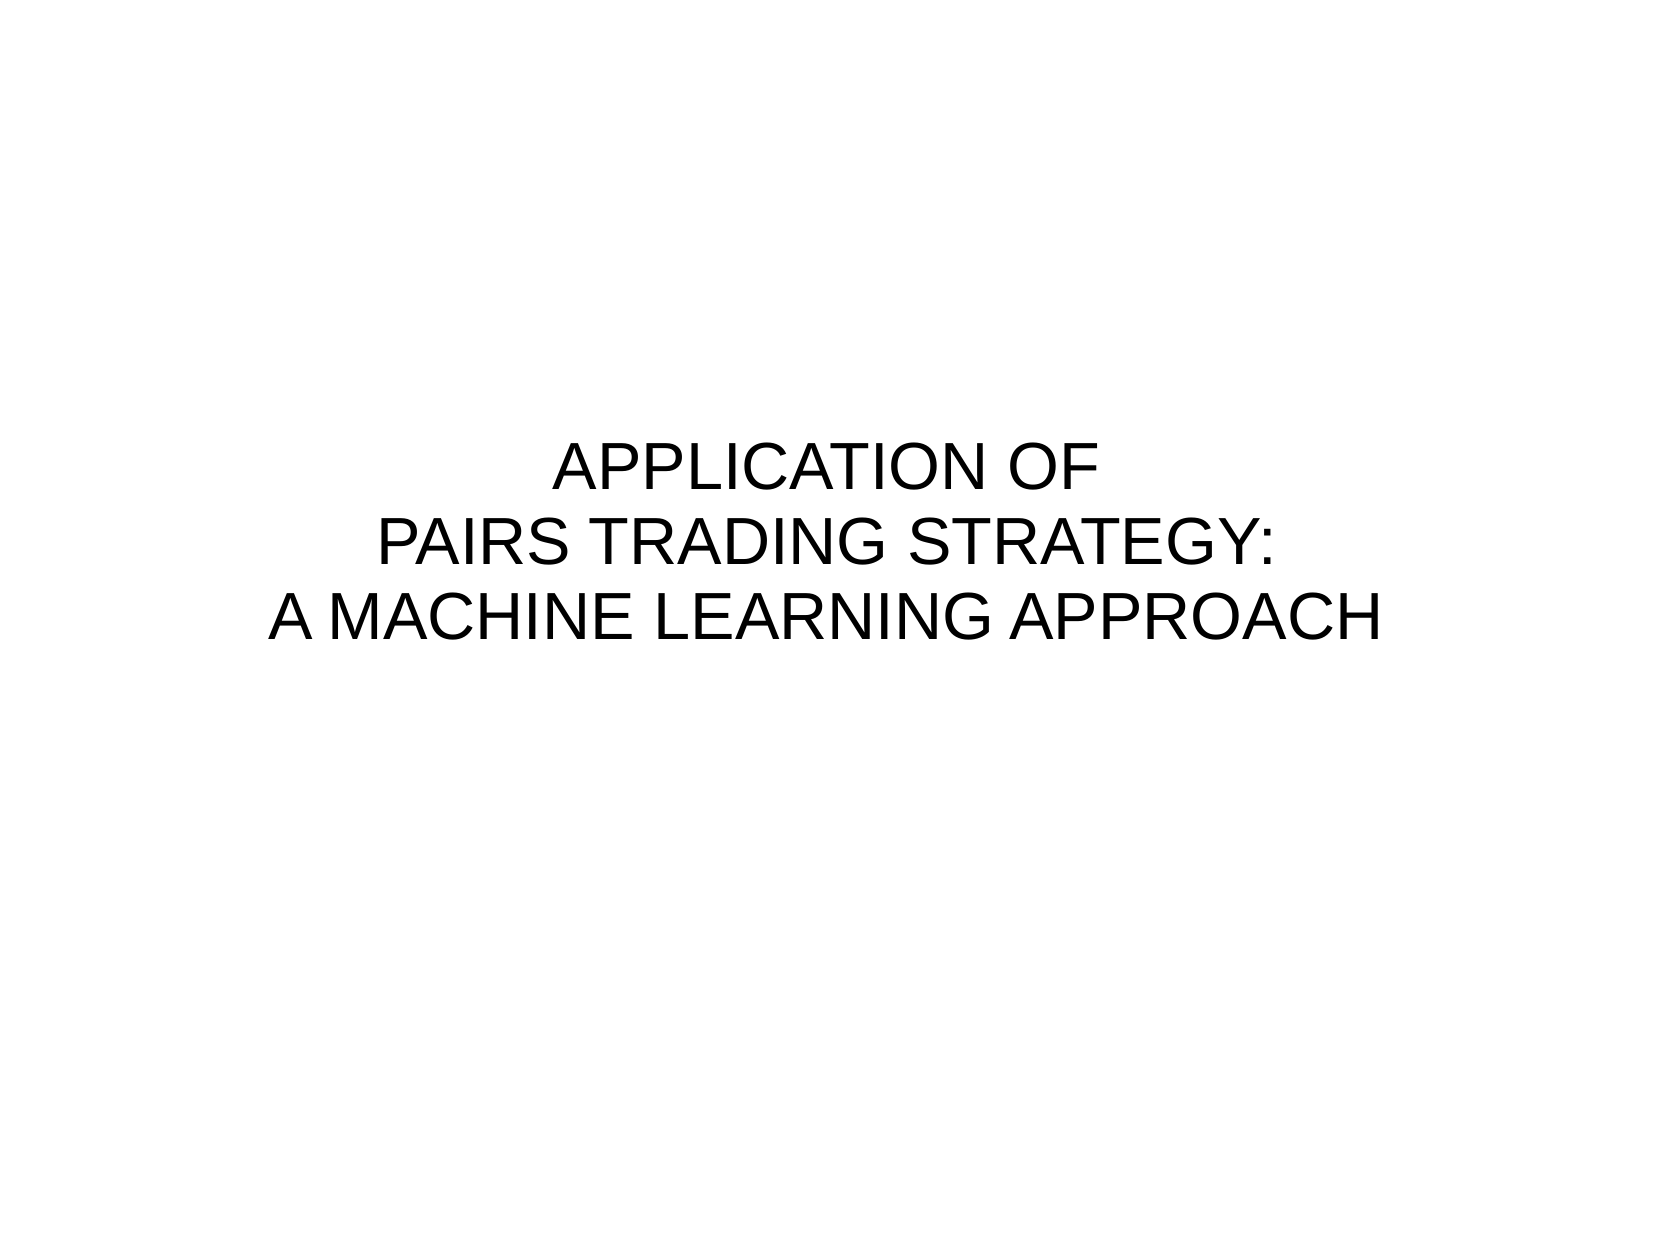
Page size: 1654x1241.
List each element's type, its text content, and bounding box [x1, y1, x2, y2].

subtitle APPLICATION OF PAIRS TRADING STRATEGY: A MACHINE LEARNING APPROACH [82, 49, 1571, 1109]
